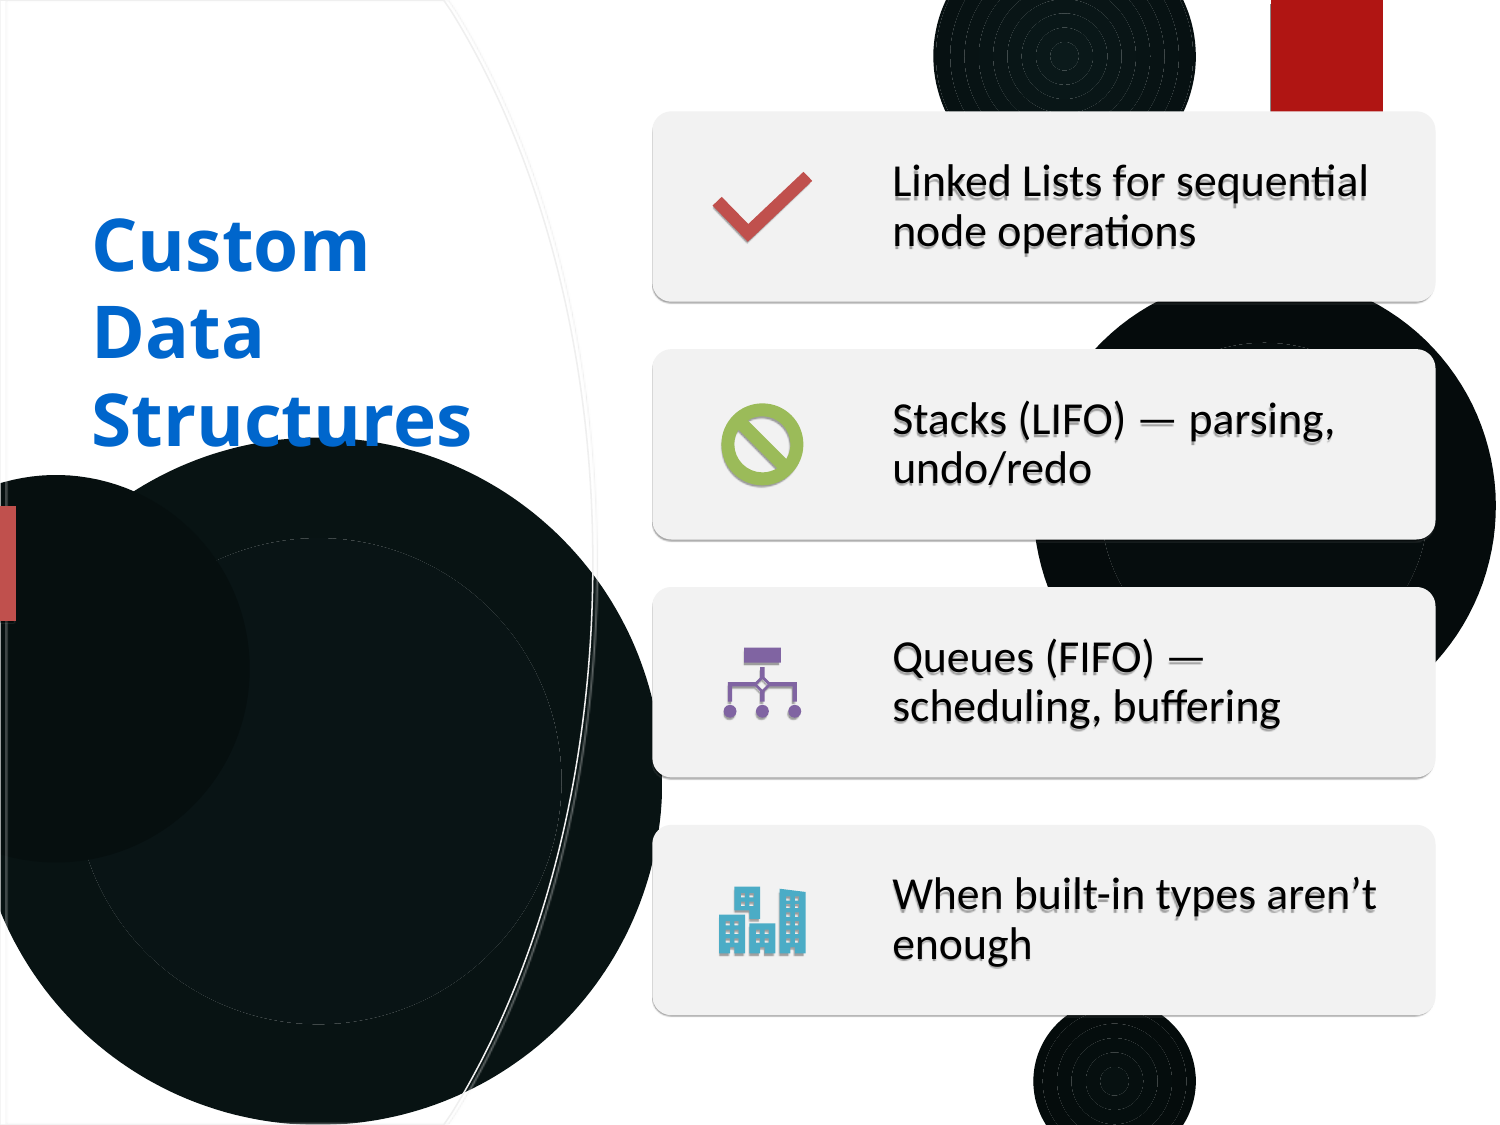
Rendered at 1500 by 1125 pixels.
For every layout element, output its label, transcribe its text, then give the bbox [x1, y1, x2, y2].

text_box [652, 111, 872, 302]
text_box When built-in types aren’t enough [872, 824, 1436, 1016]
text_box Queues (FIFO) — scheduling, buffering [872, 587, 1436, 778]
text_box Linked Lists for sequential node operations [872, 111, 1436, 302]
text_box [652, 587, 872, 778]
text_box [652, 349, 872, 540]
text_box [0, 506, 16, 621]
text_box [652, 824, 872, 1016]
title Custom Data Structures [76, 190, 520, 934]
text_box Stacks (LIFO) — parsing, undo/redo [872, 349, 1436, 540]
